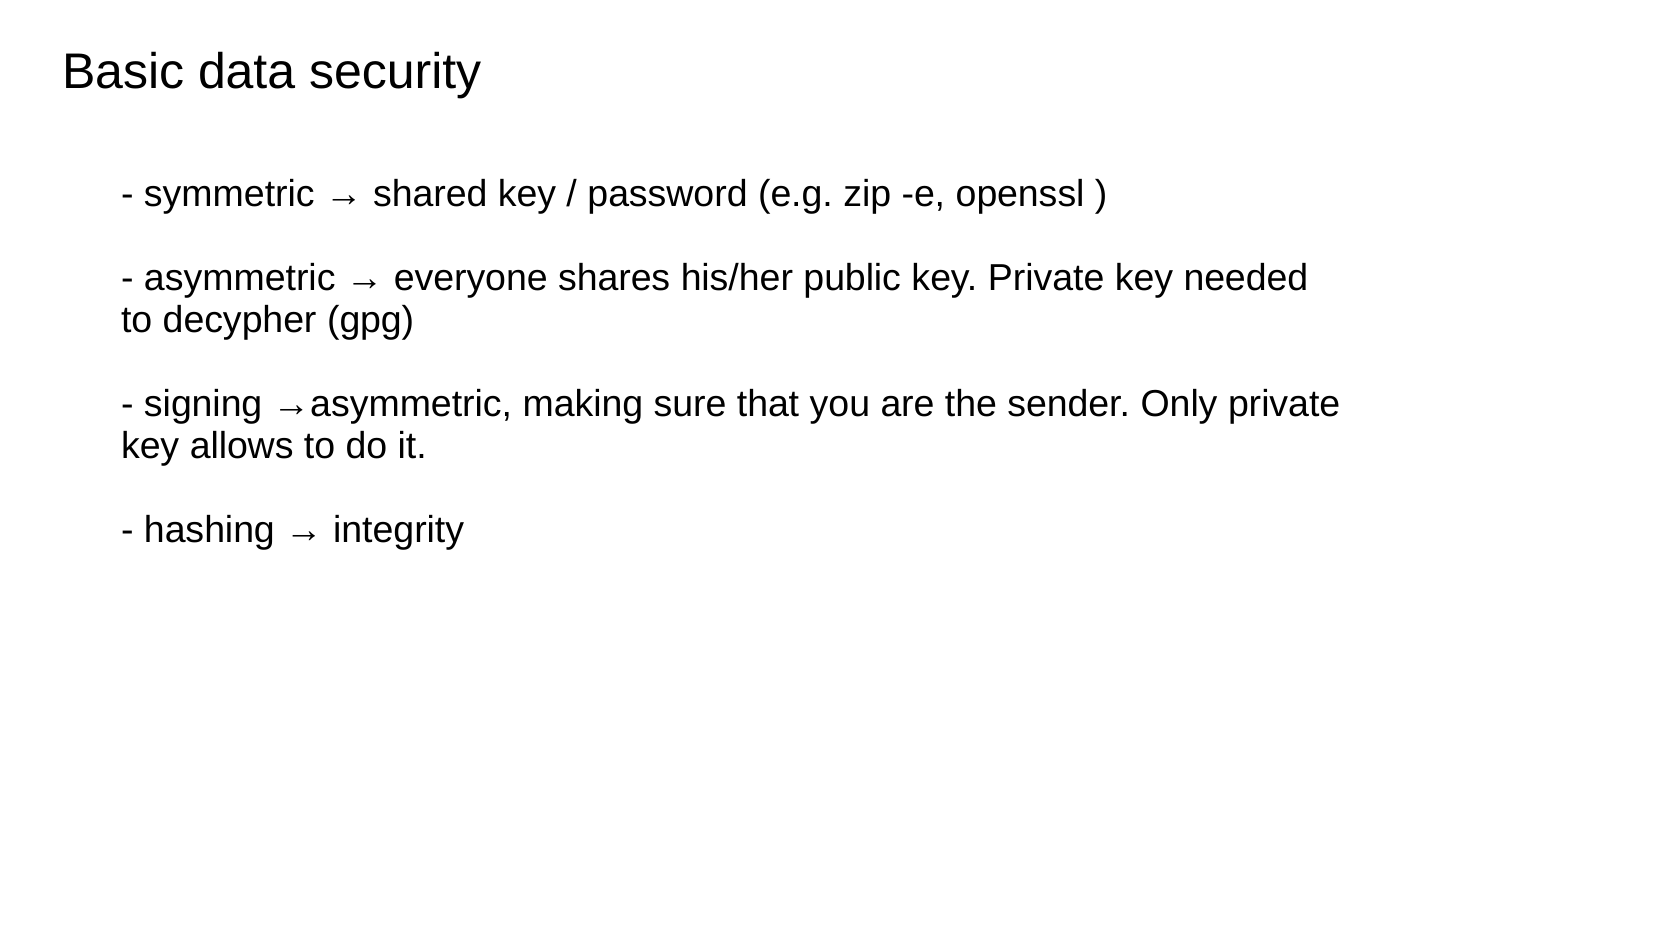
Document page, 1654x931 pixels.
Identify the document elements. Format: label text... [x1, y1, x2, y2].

text_box - symmetric → shared key / password (e.g. zip -e, openssl ) - asymmetric → everyone shares his/her public key. Private key needed to decypher (gpg) - signing →asymmetric, making sure that you are the sender. Only private key allows to do it. - hashing → integrity [106, 165, 1359, 559]
text_box Basic data security [47, 35, 780, 107]
